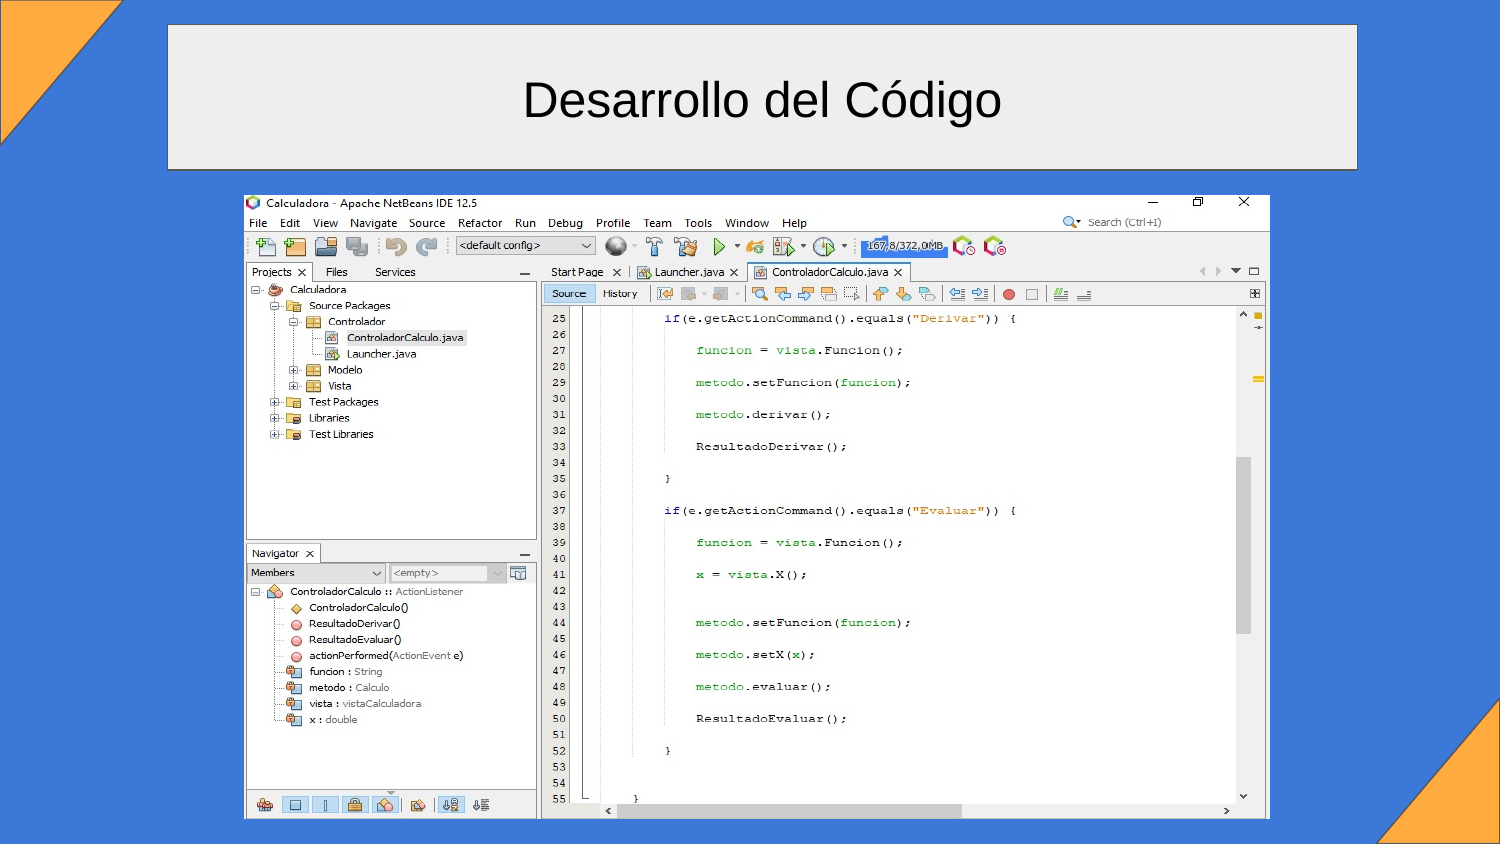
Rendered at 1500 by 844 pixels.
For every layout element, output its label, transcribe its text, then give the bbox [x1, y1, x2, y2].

text_box [1376, 697, 1500, 844]
text_box Desarrollo del Código [167, 24, 1358, 171]
text_box [0, 0, 124, 146]
picture [244, 195, 1270, 819]
